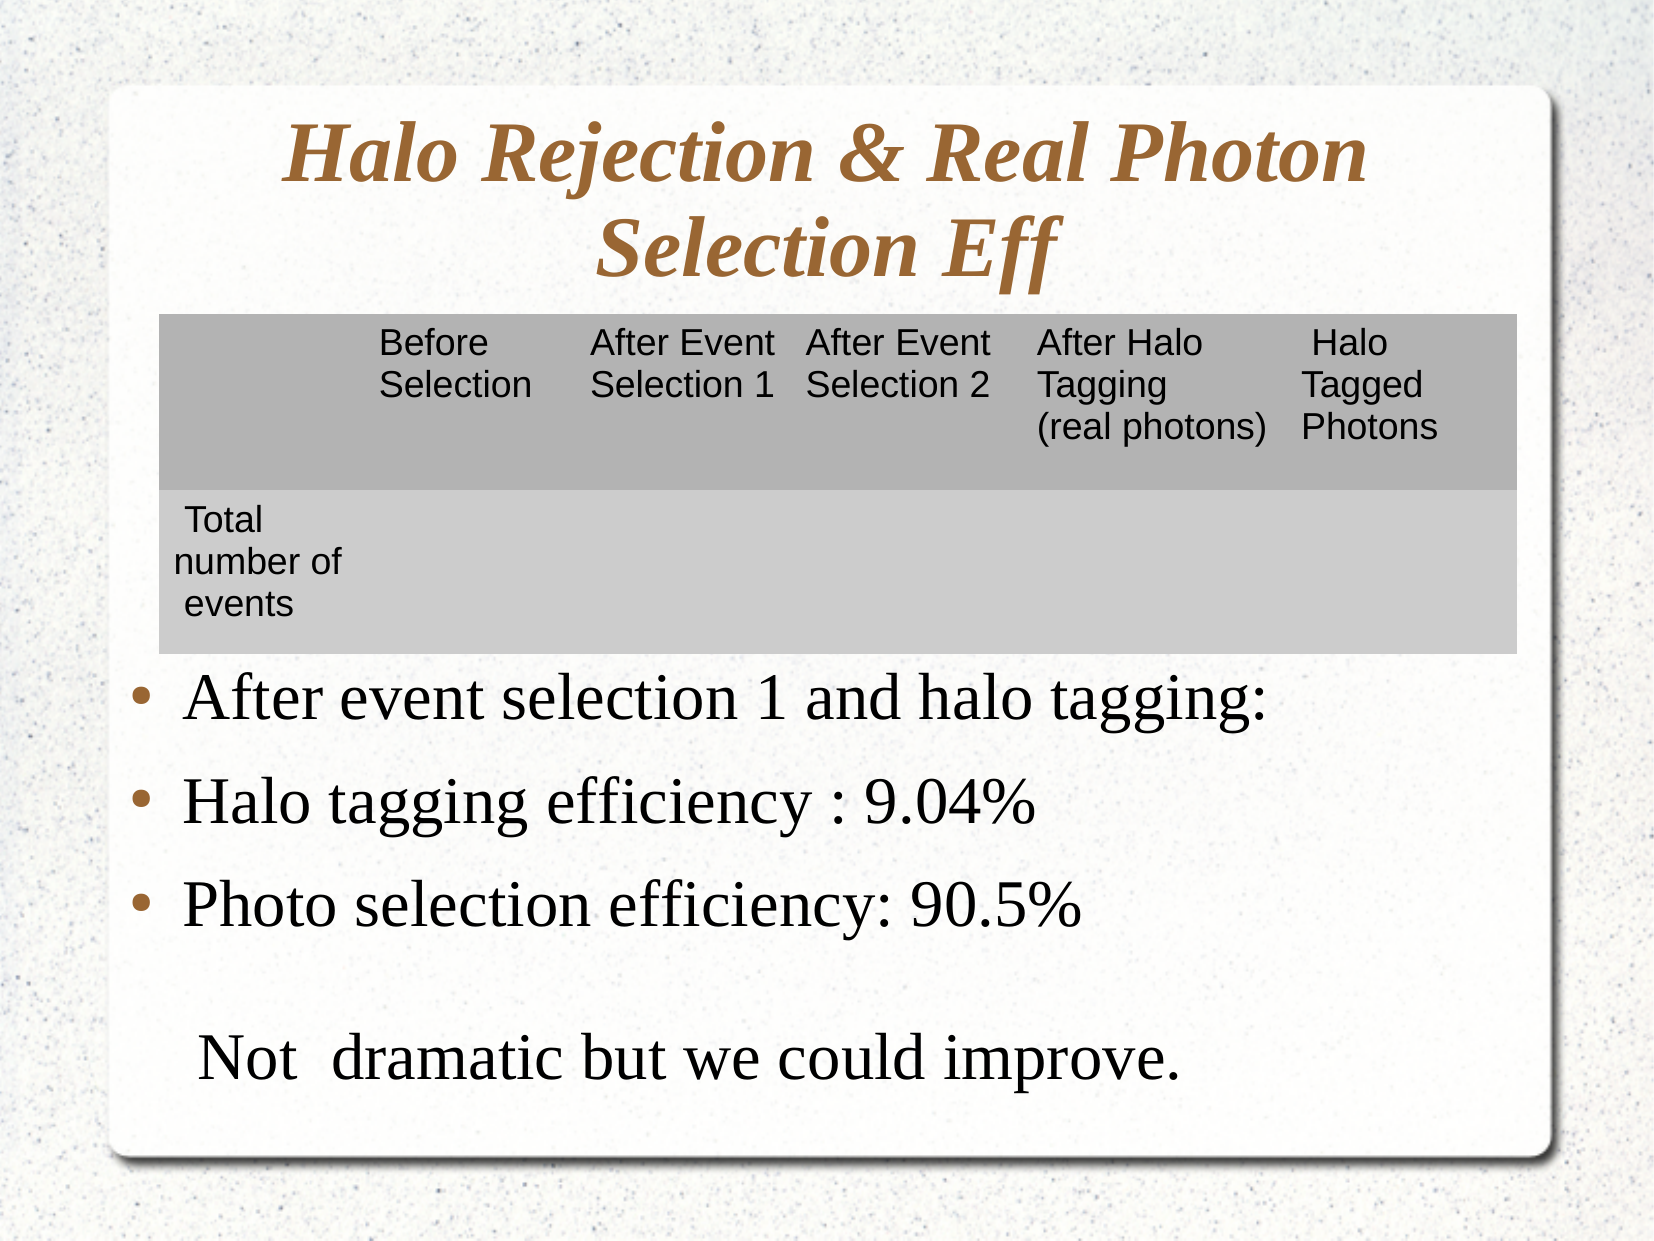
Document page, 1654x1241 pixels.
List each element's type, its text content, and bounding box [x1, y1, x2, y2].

table_header [159, 314, 364, 490]
table_header Halo Tagged Photons [1286, 314, 1517, 490]
title Halo Rejection & Real Photon Selection Eff [118, 96, 1536, 304]
table_header After Event Selection 1 [575, 314, 791, 490]
table_header After Event Selection 2 [791, 314, 1022, 490]
picture [0, 0, 1654, 1241]
table_header Before Selection [364, 314, 575, 490]
table_cell [791, 490, 1022, 654]
table_cell [1286, 490, 1517, 654]
table_cell [575, 490, 791, 654]
table_cell Total number of events [159, 490, 364, 654]
list After event selection 1 and halo tagging: Halo tagging efficiency : 9.04% Photo selection efficiency: 90.5% [111, 660, 1471, 946]
table_cell [364, 490, 575, 654]
list Not dramatic but we could improve. [126, 1019, 1486, 1111]
table_header After Halo Tagging (real photons) [1022, 314, 1286, 490]
table_cell [1022, 490, 1286, 654]
